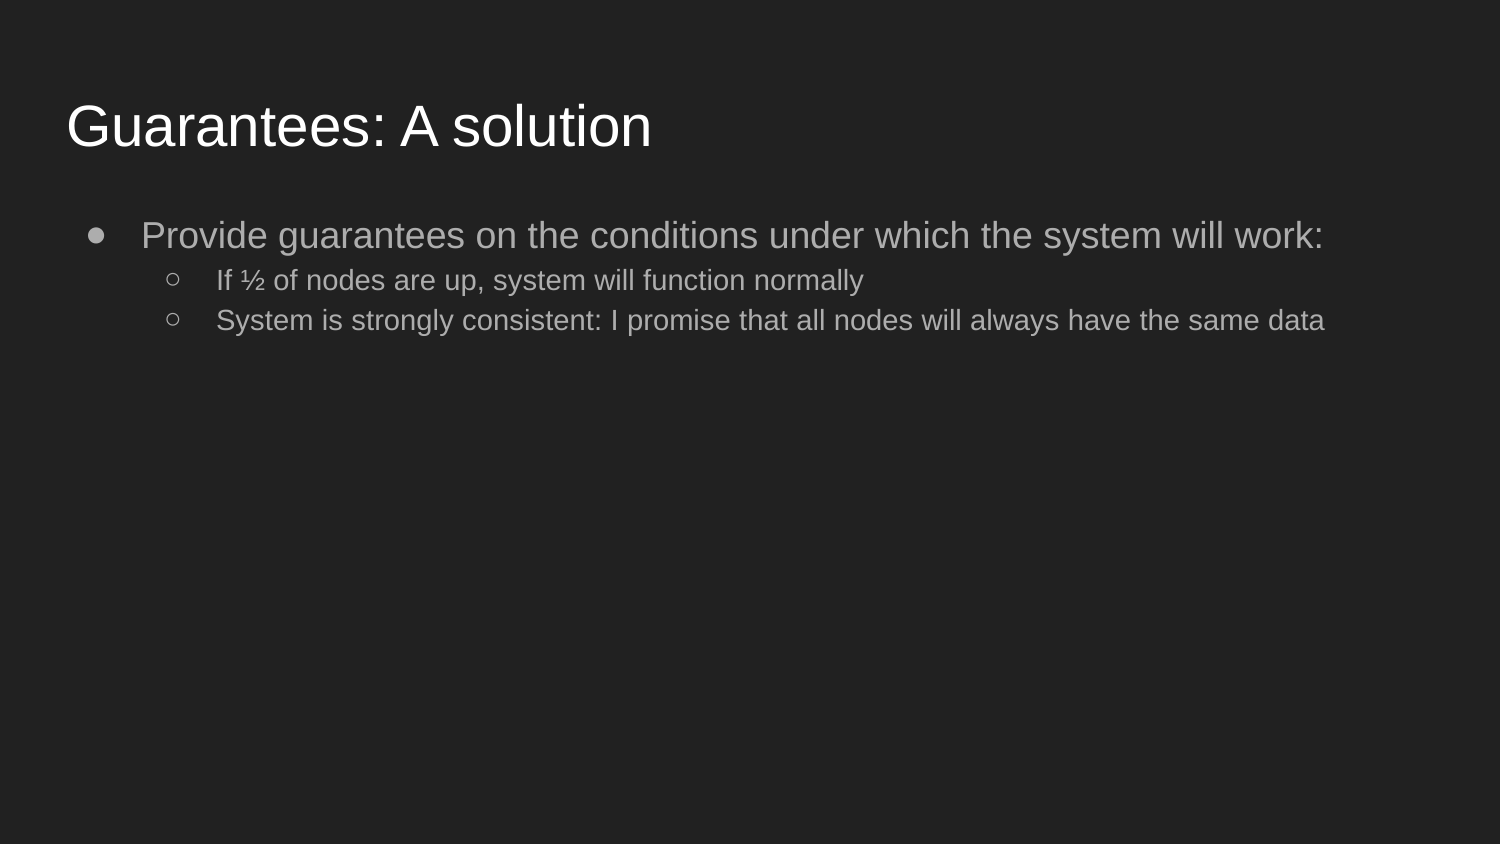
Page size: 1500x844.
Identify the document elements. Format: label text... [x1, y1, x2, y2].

title Guarantees: A solution [51, 72, 1449, 167]
list Provide guarantees on the conditions under which the system will work: If ½ of nodes are up, system will function normally System is strongly consistent: I promise that all nodes will always have the same data [51, 189, 1449, 750]
